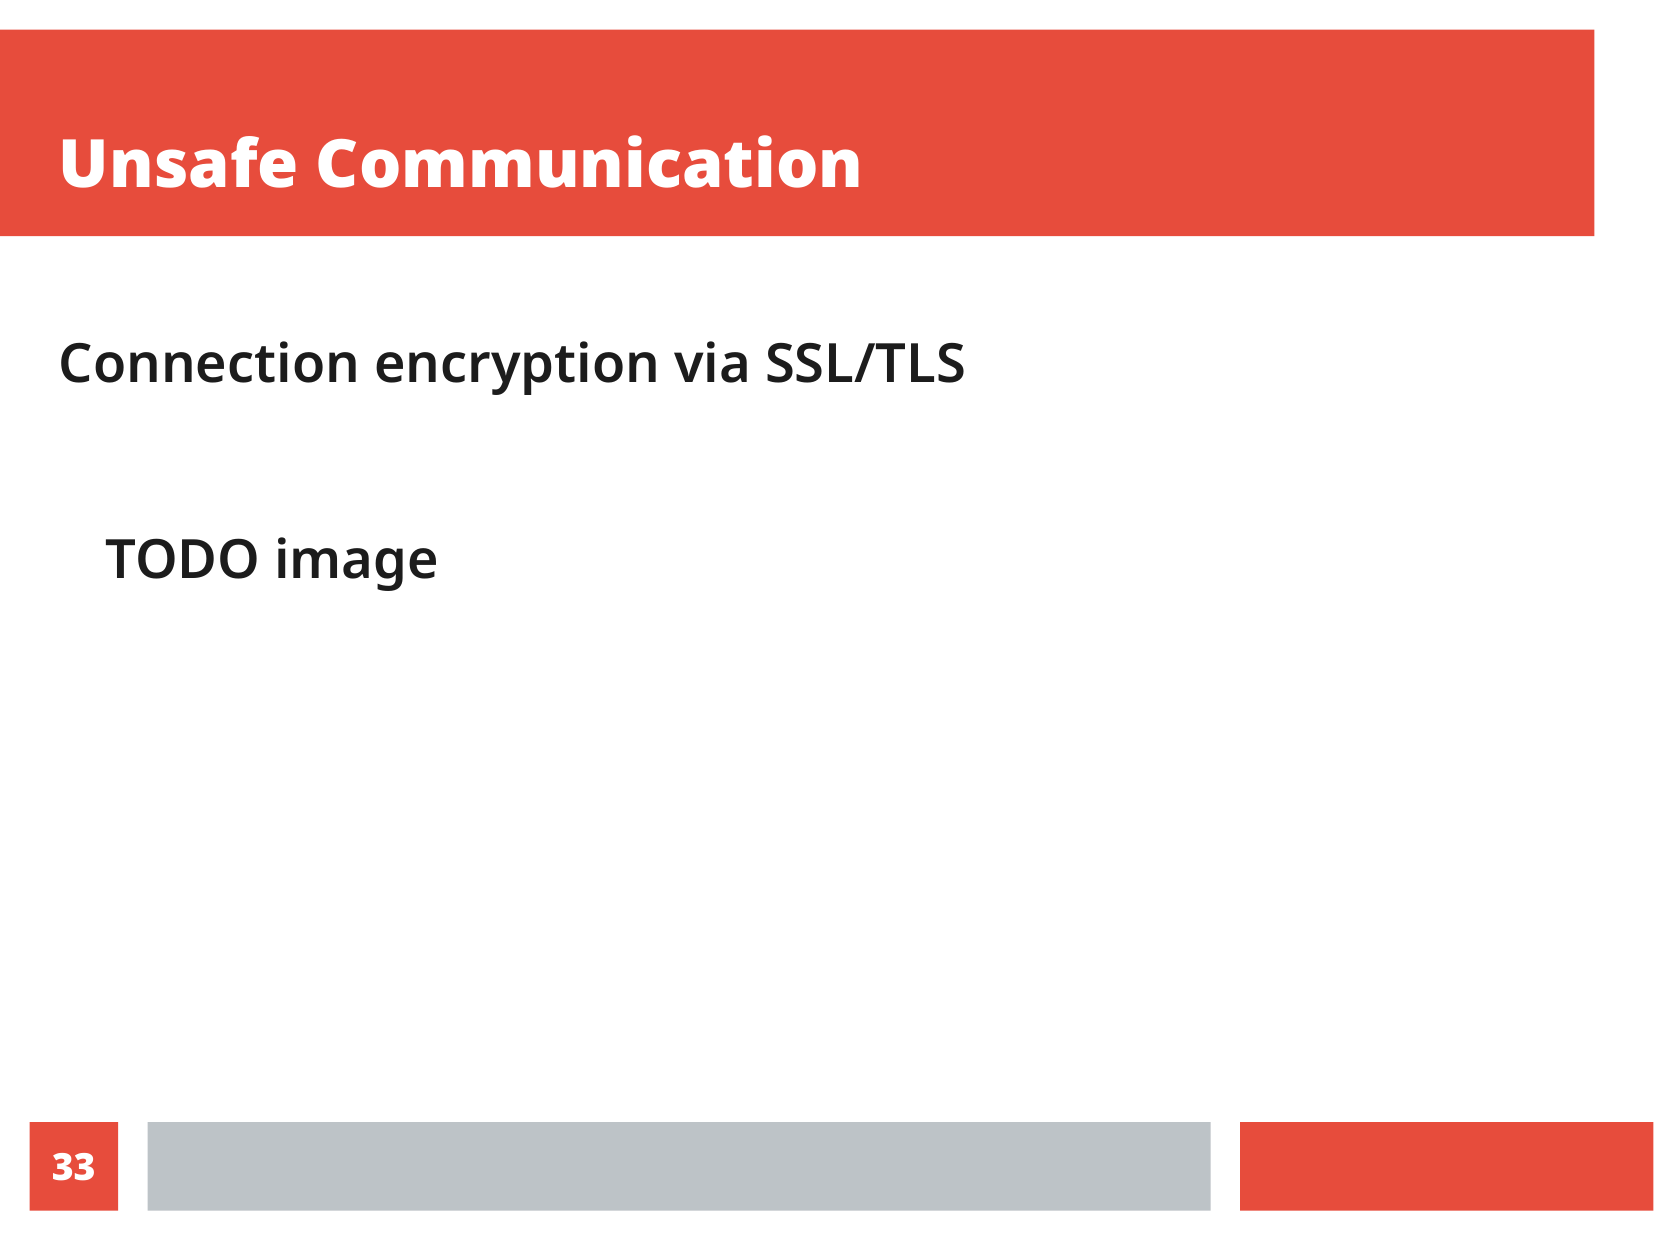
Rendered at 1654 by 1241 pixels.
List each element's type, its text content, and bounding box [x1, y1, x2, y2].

title Unsafe Communication [59, 59, 1595, 207]
list Connection encryption via SSL/TLS TODO image [59, 324, 1565, 1093]
